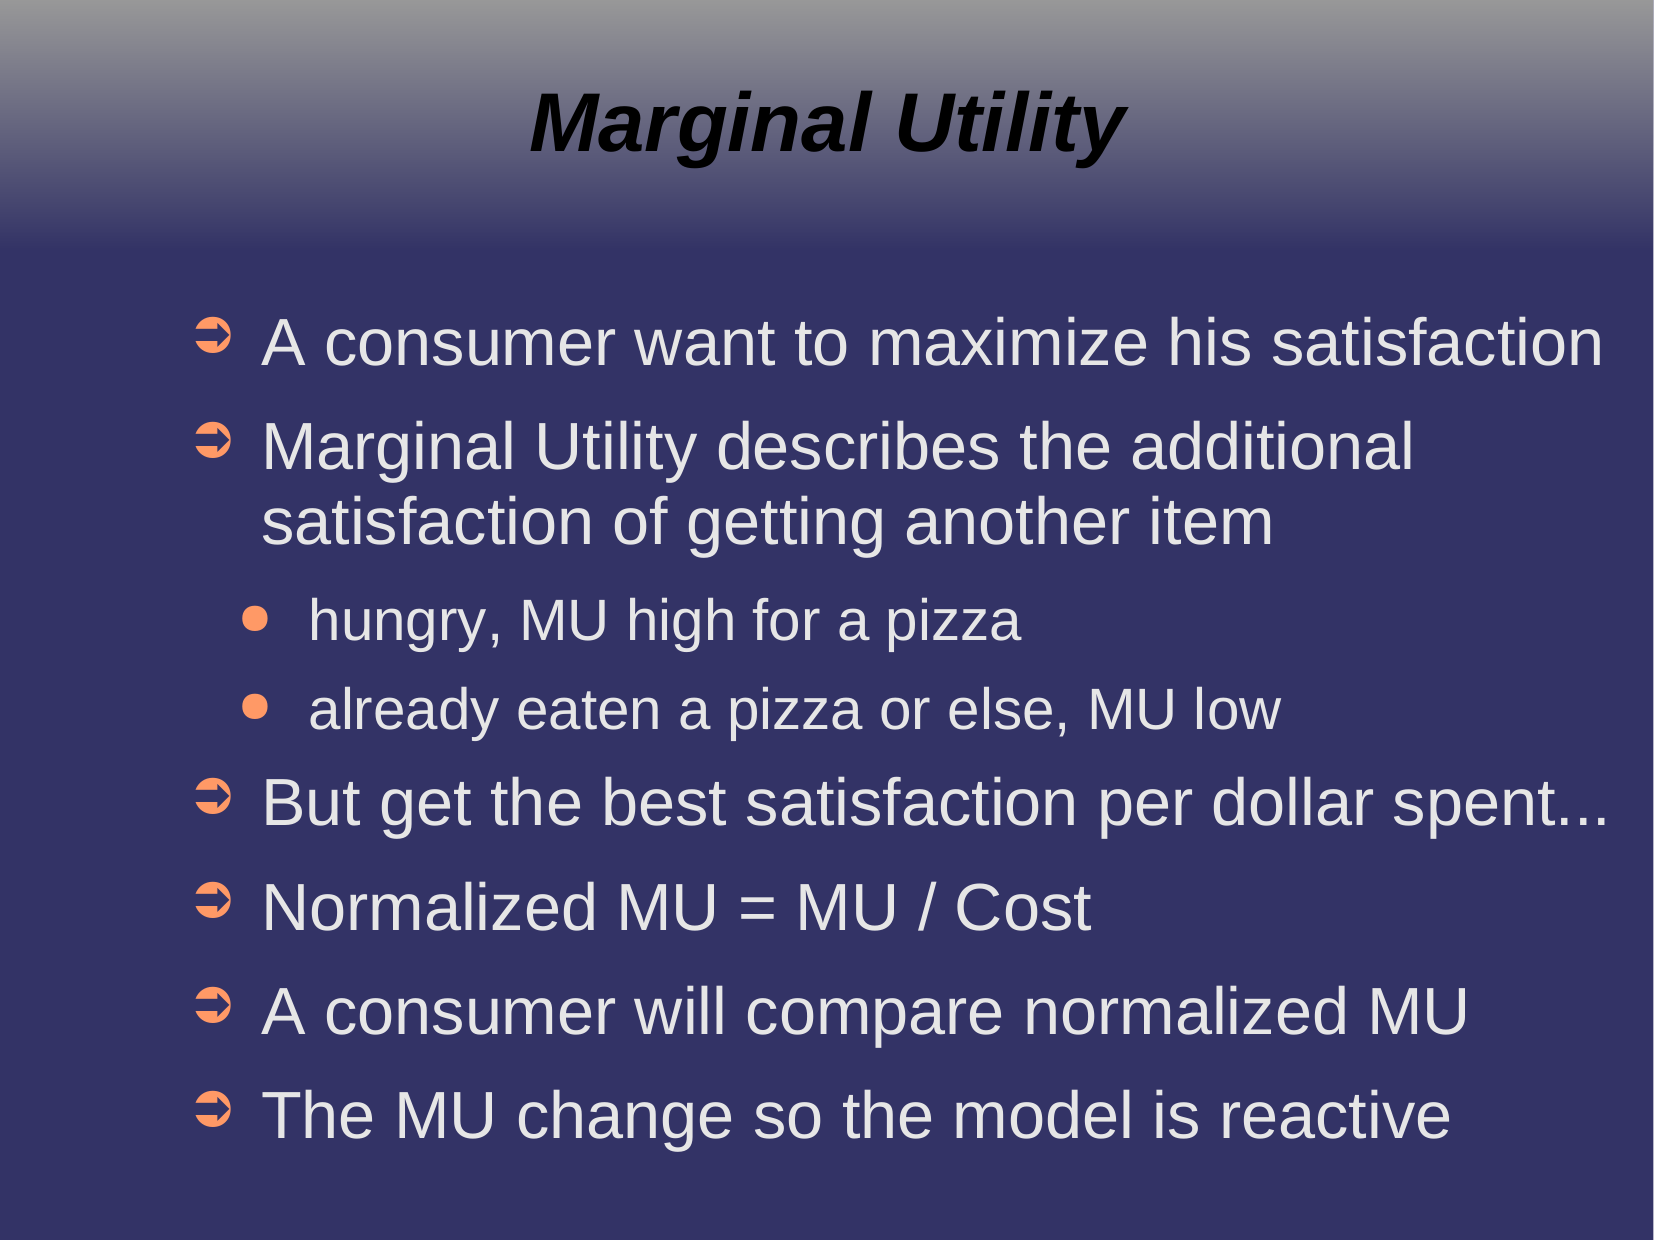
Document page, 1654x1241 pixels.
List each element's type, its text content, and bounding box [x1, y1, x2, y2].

list A consumer want to maximize his satisfaction Marginal Utility describes the additional satisfaction of getting another item hungry, MU high for a pizza already eaten a pizza or else, MU low But get the best satisfaction per dollar spent... Normalized MU = MU / Cost A consumer will compare normalized MU The MU change so the model is reactive [178, 304, 1654, 1153]
title Marginal Utility [121, 19, 1534, 227]
